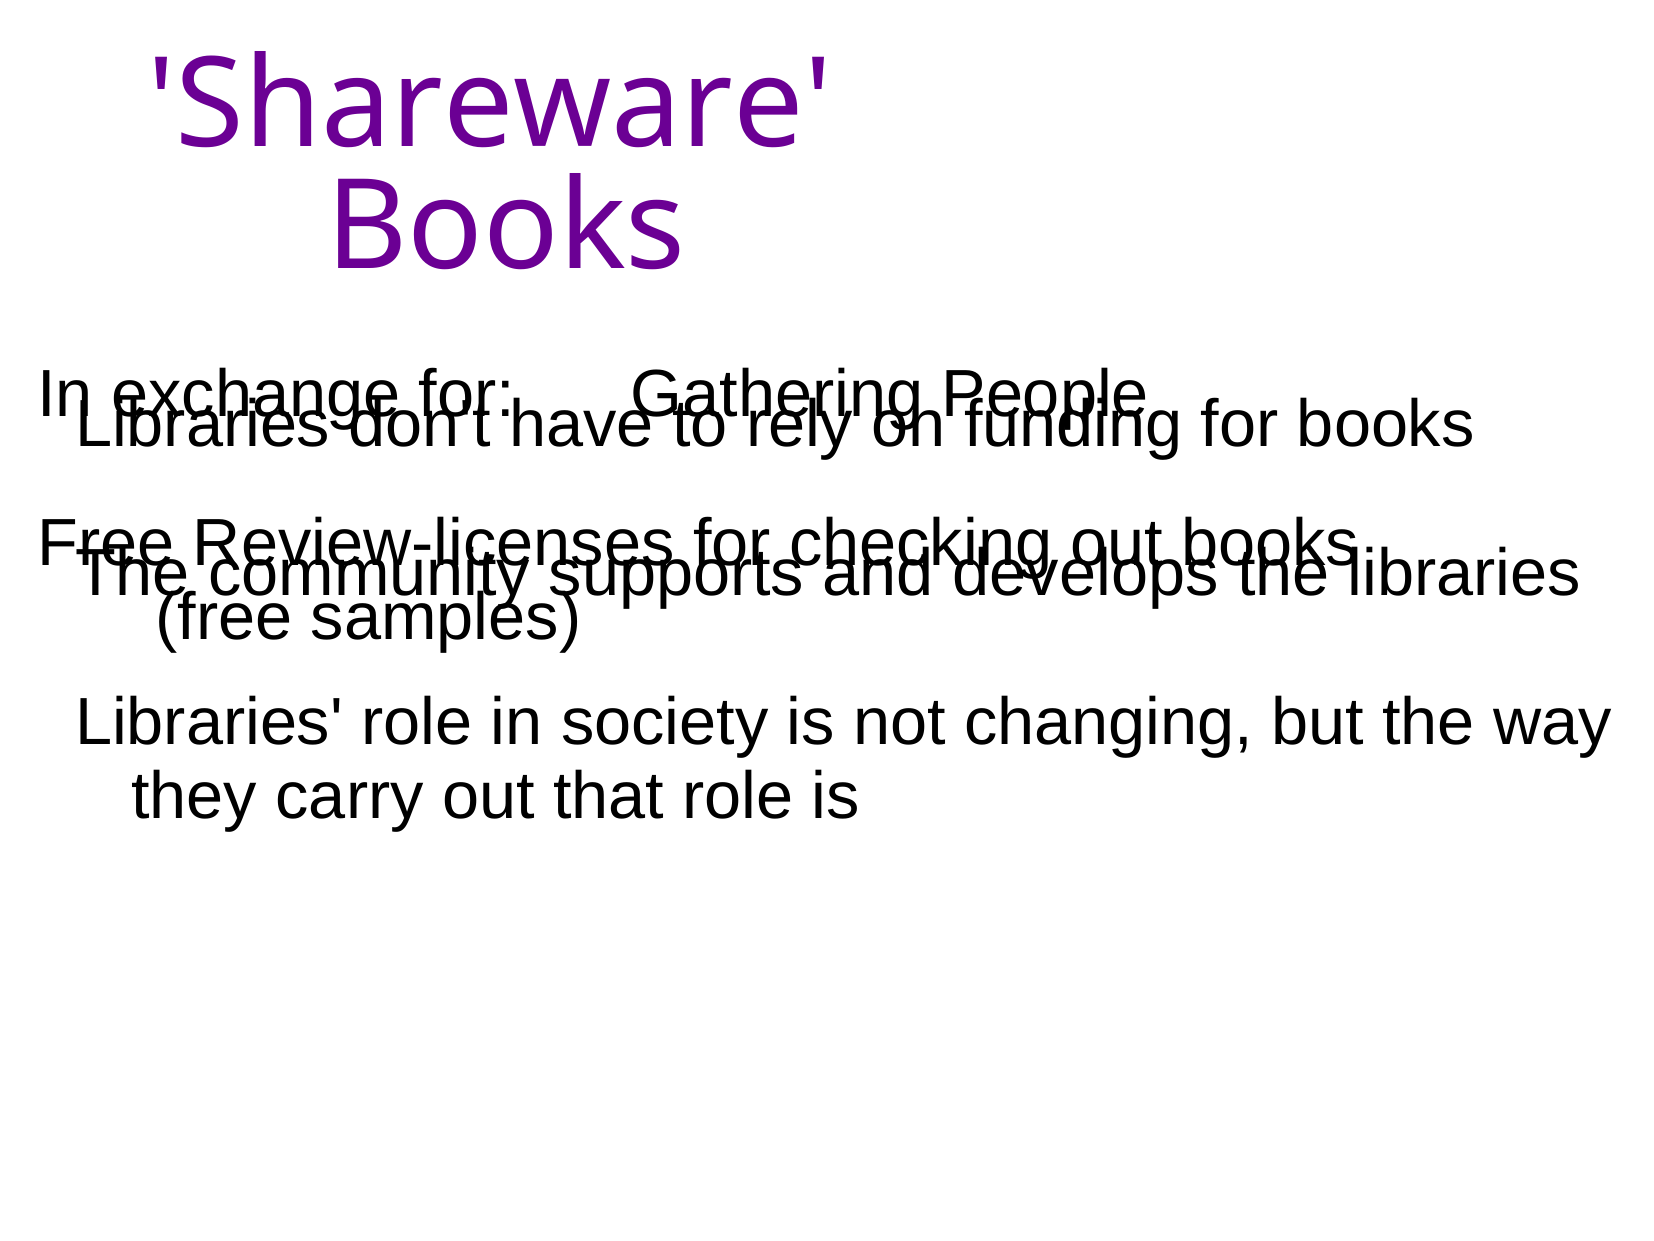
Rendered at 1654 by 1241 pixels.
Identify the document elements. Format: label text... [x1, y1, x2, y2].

text_box Libraries don't have to rely on funding for books The community supports and develops the libraries Libraries' role in society is not changing, but the way they carry out that role is [75, 300, 1628, 916]
title 'Shareware' Books [37, 11, 975, 307]
text_box In exchange for: Gathering People Free Review-licenses for checking out books (free samples) [37, 331, 75, 751]
